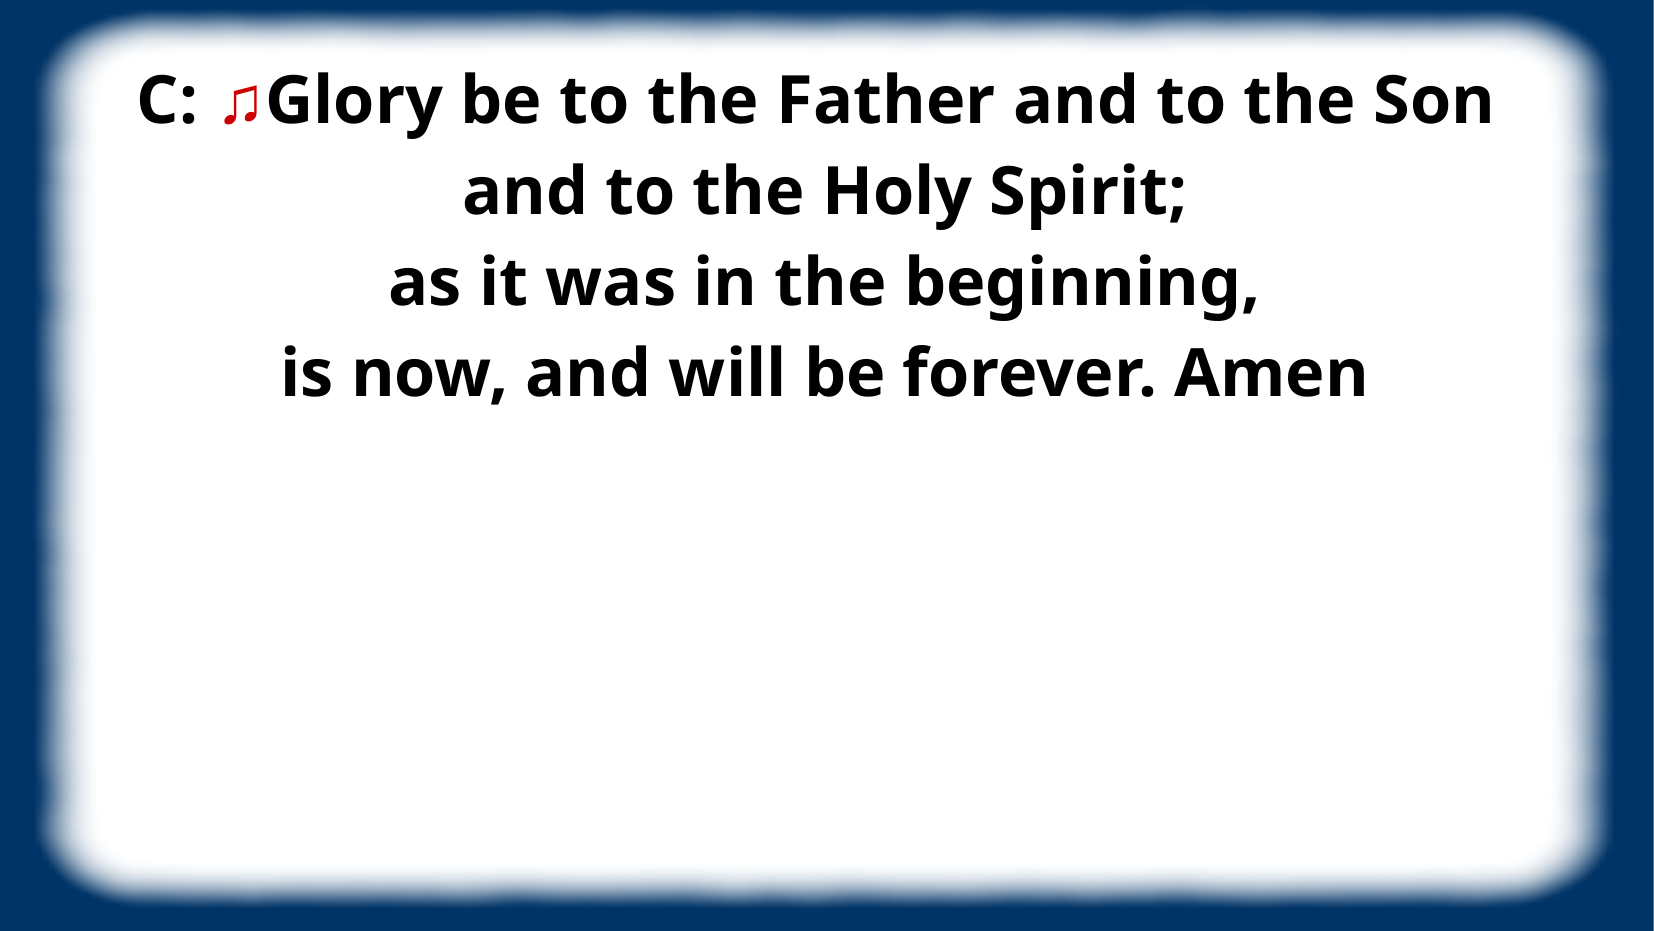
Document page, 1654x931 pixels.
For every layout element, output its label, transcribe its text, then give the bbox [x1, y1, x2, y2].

text_box C: ♫Glory be to the Father and to the Son and to the Holy Spirit; as it was in the beginning, is now, and will be forever. Amen [75, 45, 1576, 415]
picture [0, 0, 1654, 931]
